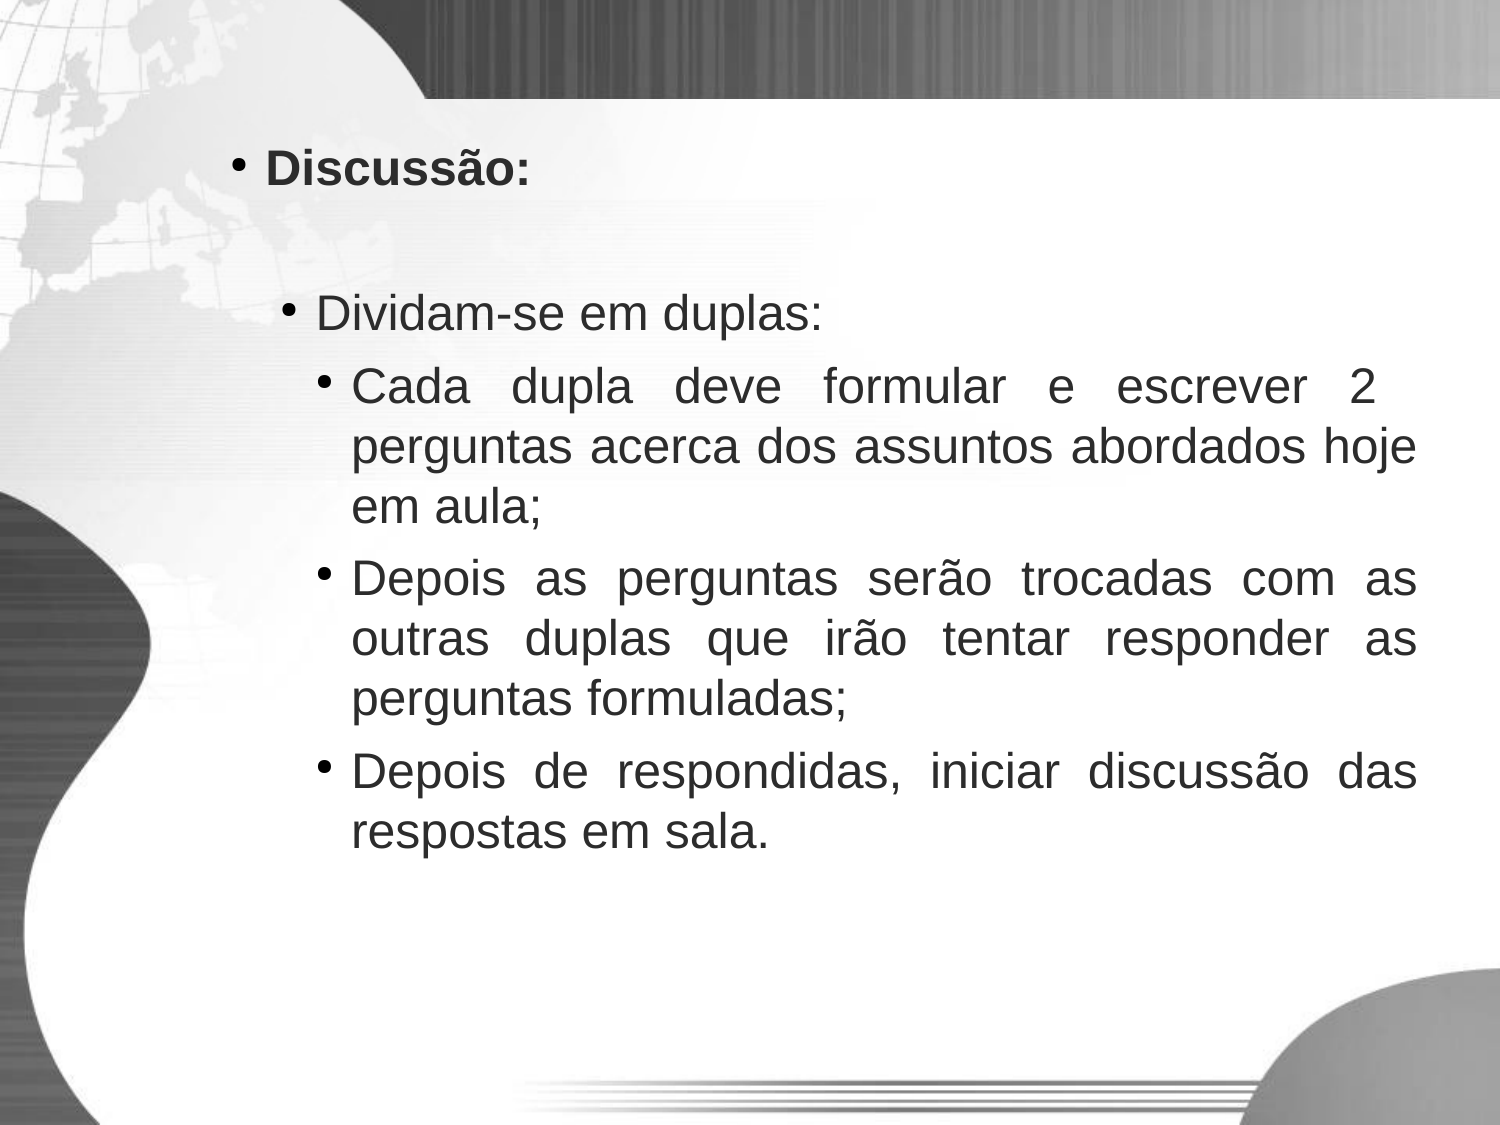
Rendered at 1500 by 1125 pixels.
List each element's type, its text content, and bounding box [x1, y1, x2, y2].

picture [0, 0, 1500, 1125]
list Discussão: Dividam-se em duplas: Cada dupla deve formular e escrever 2 perguntas acerca dos assuntos abordados hoje em aula; Depois as perguntas serão trocadas com as outras duplas que irão tentar responder as perguntas formuladas; Depois de respondidas, iniciar discussão das respostas em sala. [159, 128, 1468, 1086]
